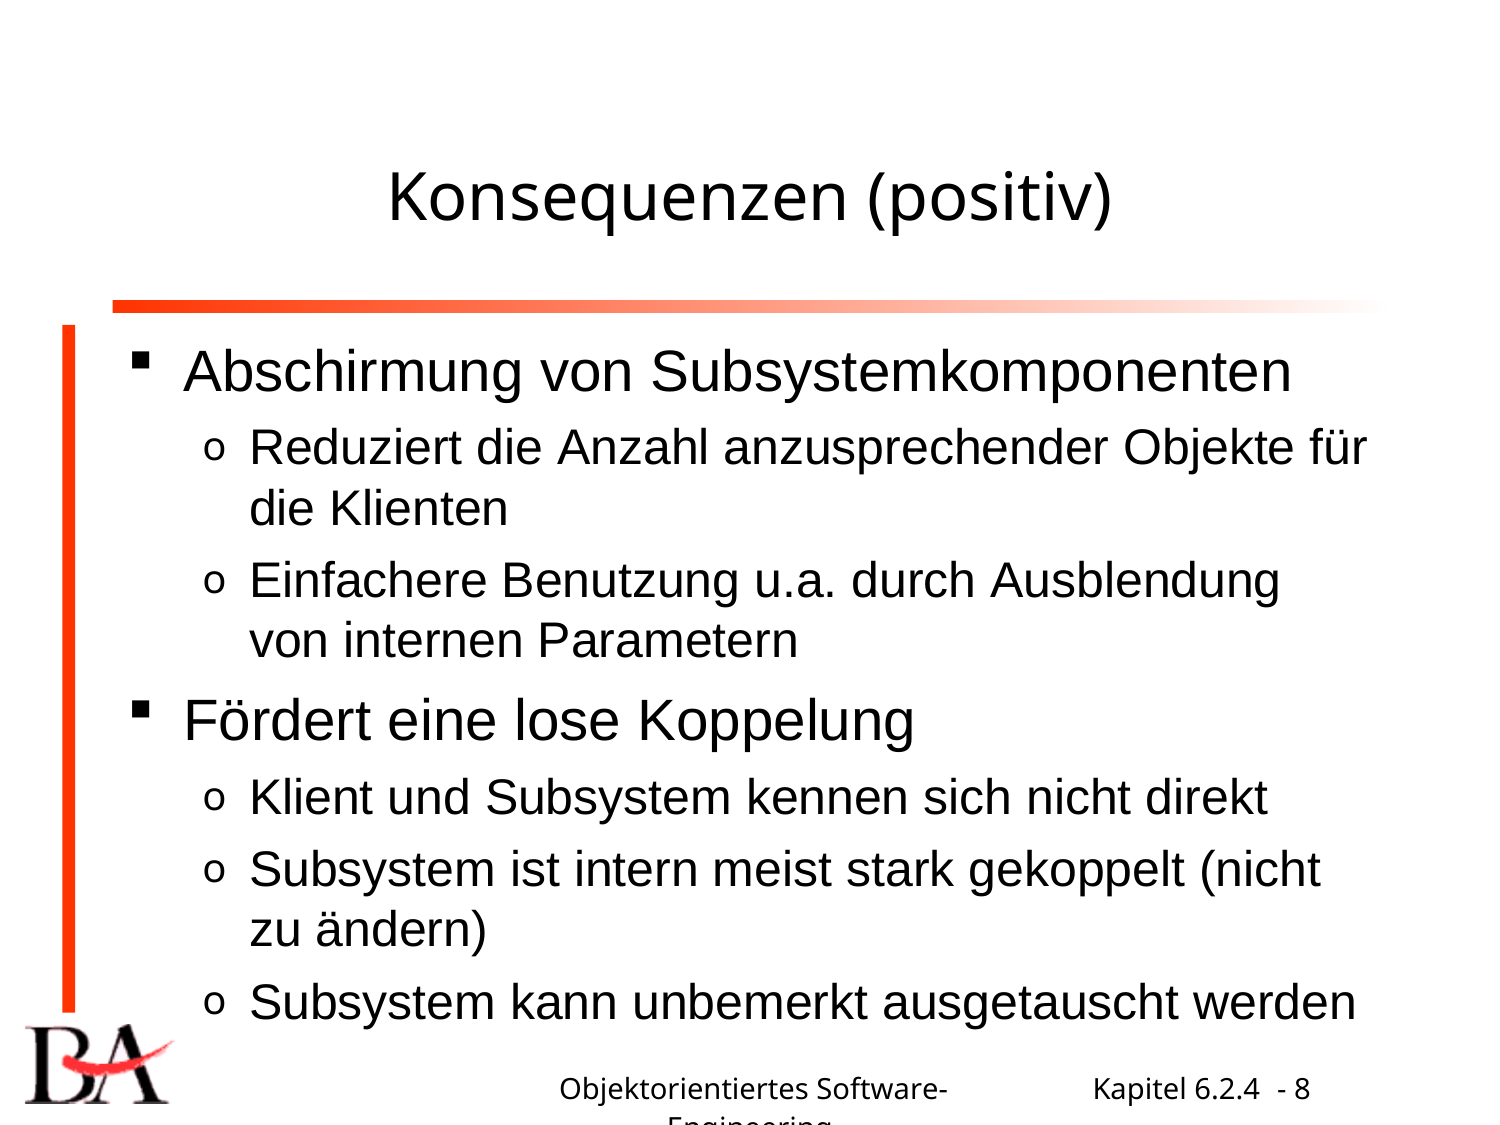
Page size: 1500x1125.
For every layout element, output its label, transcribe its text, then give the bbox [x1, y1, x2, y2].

list Abschirmung von Subsystemkomponenten Reduziert die Anzahl anzusprechender Objekte für die Klienten Einfachere Benutzung u.a. durch Ausblendung von internen Parametern Fördert eine lose Koppelung Klient und Subsystem kennen sich nicht direkt Subsystem ist intern meist stark gekoppelt (nicht zu ändern) Subsystem kann unbemerkt ausgetauscht werden [112, 324, 1388, 1051]
picture [24, 1024, 175, 1104]
title Konsequenzen (positiv) [112, 99, 1388, 288]
